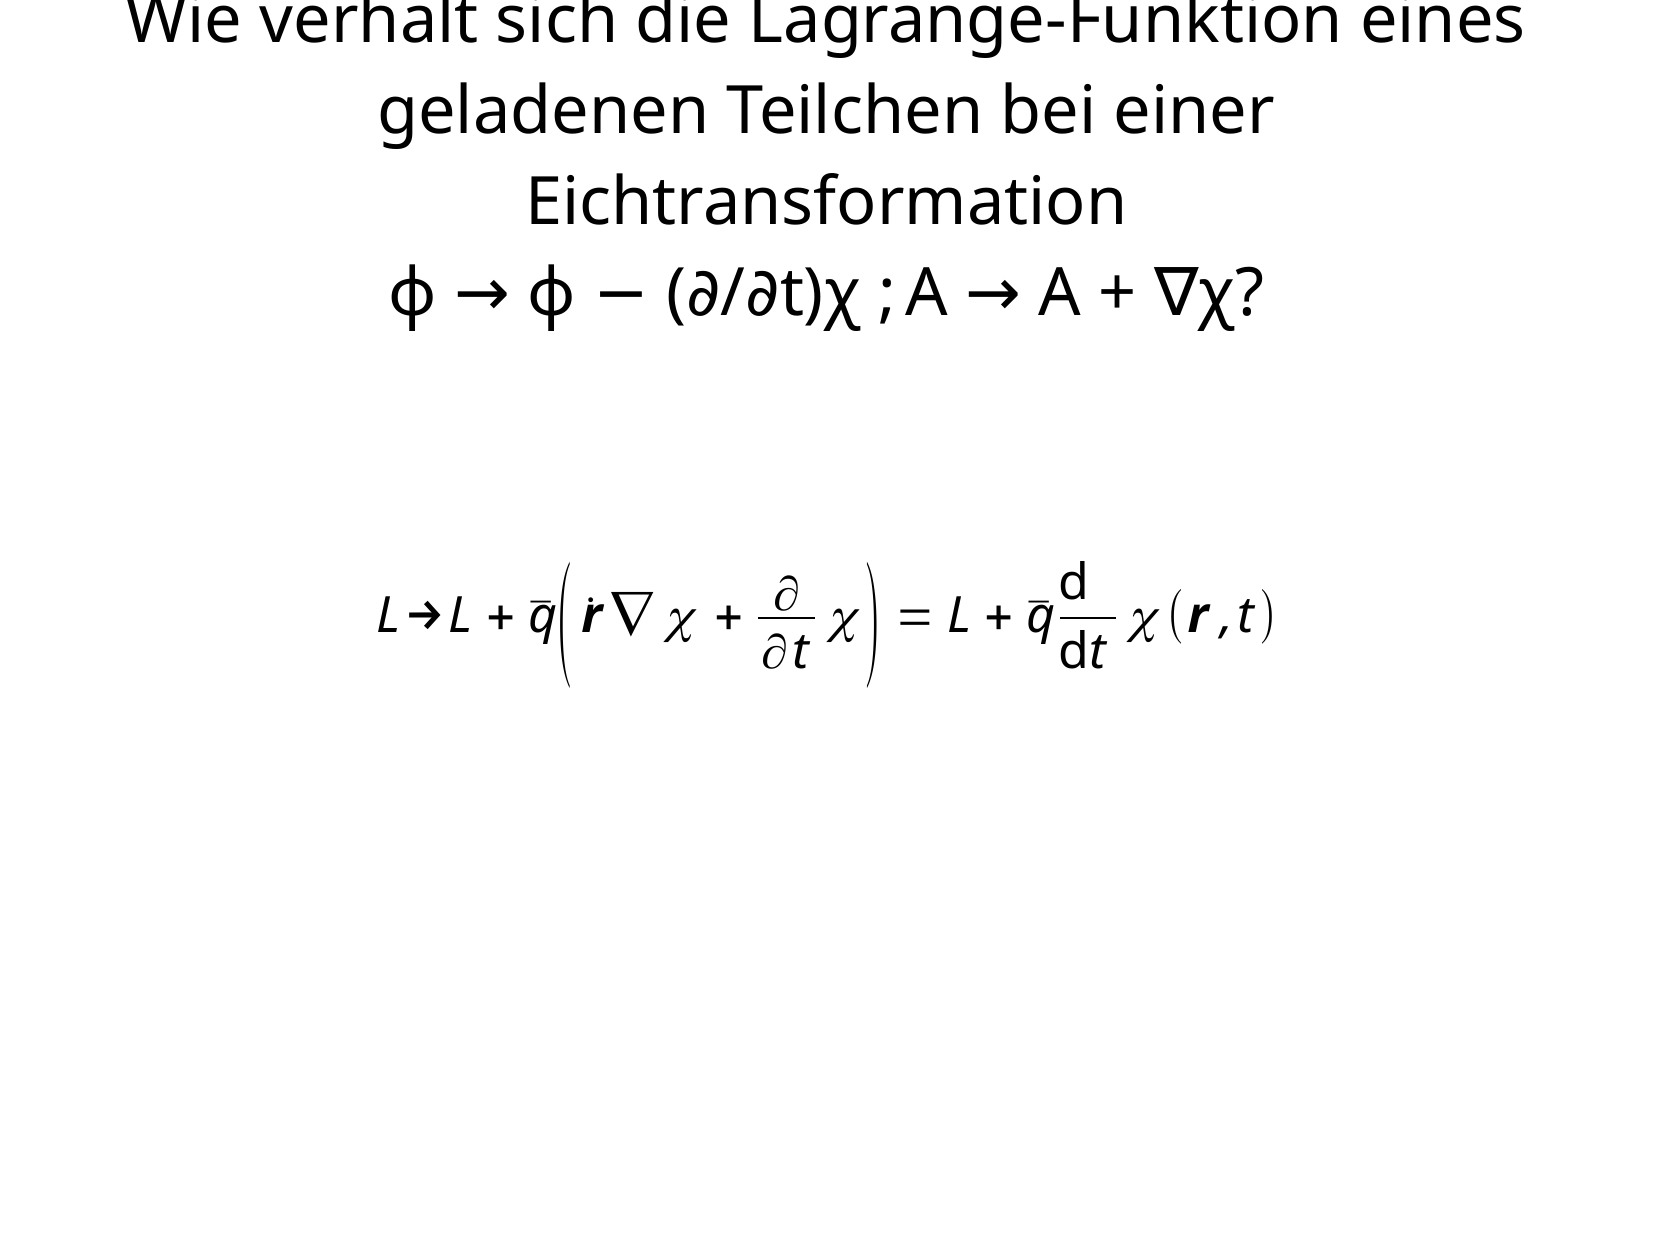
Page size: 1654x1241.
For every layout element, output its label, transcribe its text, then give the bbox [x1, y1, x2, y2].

title Wie verhält sich die Lagrange-Funktion eines geladenen Teilchen bei einer Eichtransformation ϕ → ϕ − (∂/∂t)χ ; A → A + ∇χ? [82, 19, 1571, 287]
chart [370, 552, 1283, 688]
